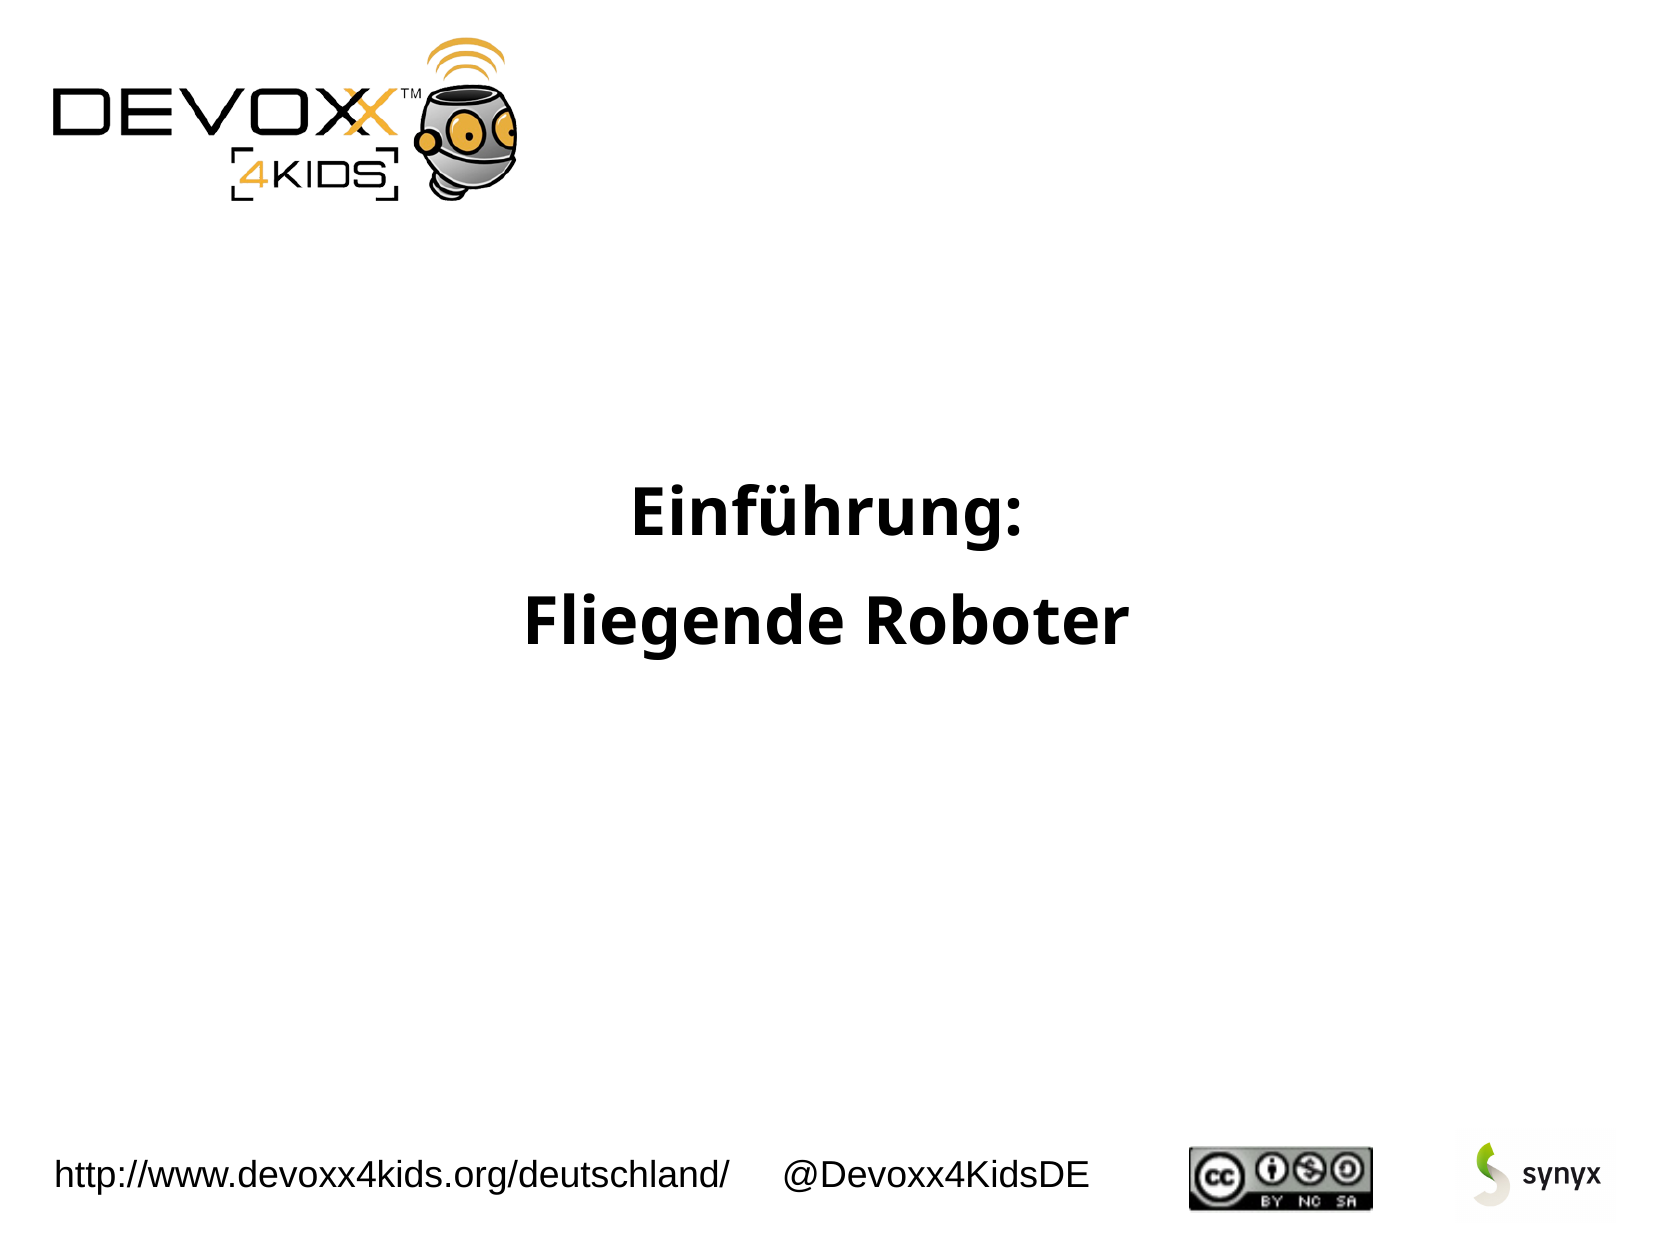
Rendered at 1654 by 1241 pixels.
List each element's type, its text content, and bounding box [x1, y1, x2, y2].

picture [1455, 1128, 1616, 1223]
picture [1189, 1146, 1373, 1213]
text_box Einführung: Fliegende Roboter [0, 248, 1654, 881]
picture [53, 37, 517, 201]
